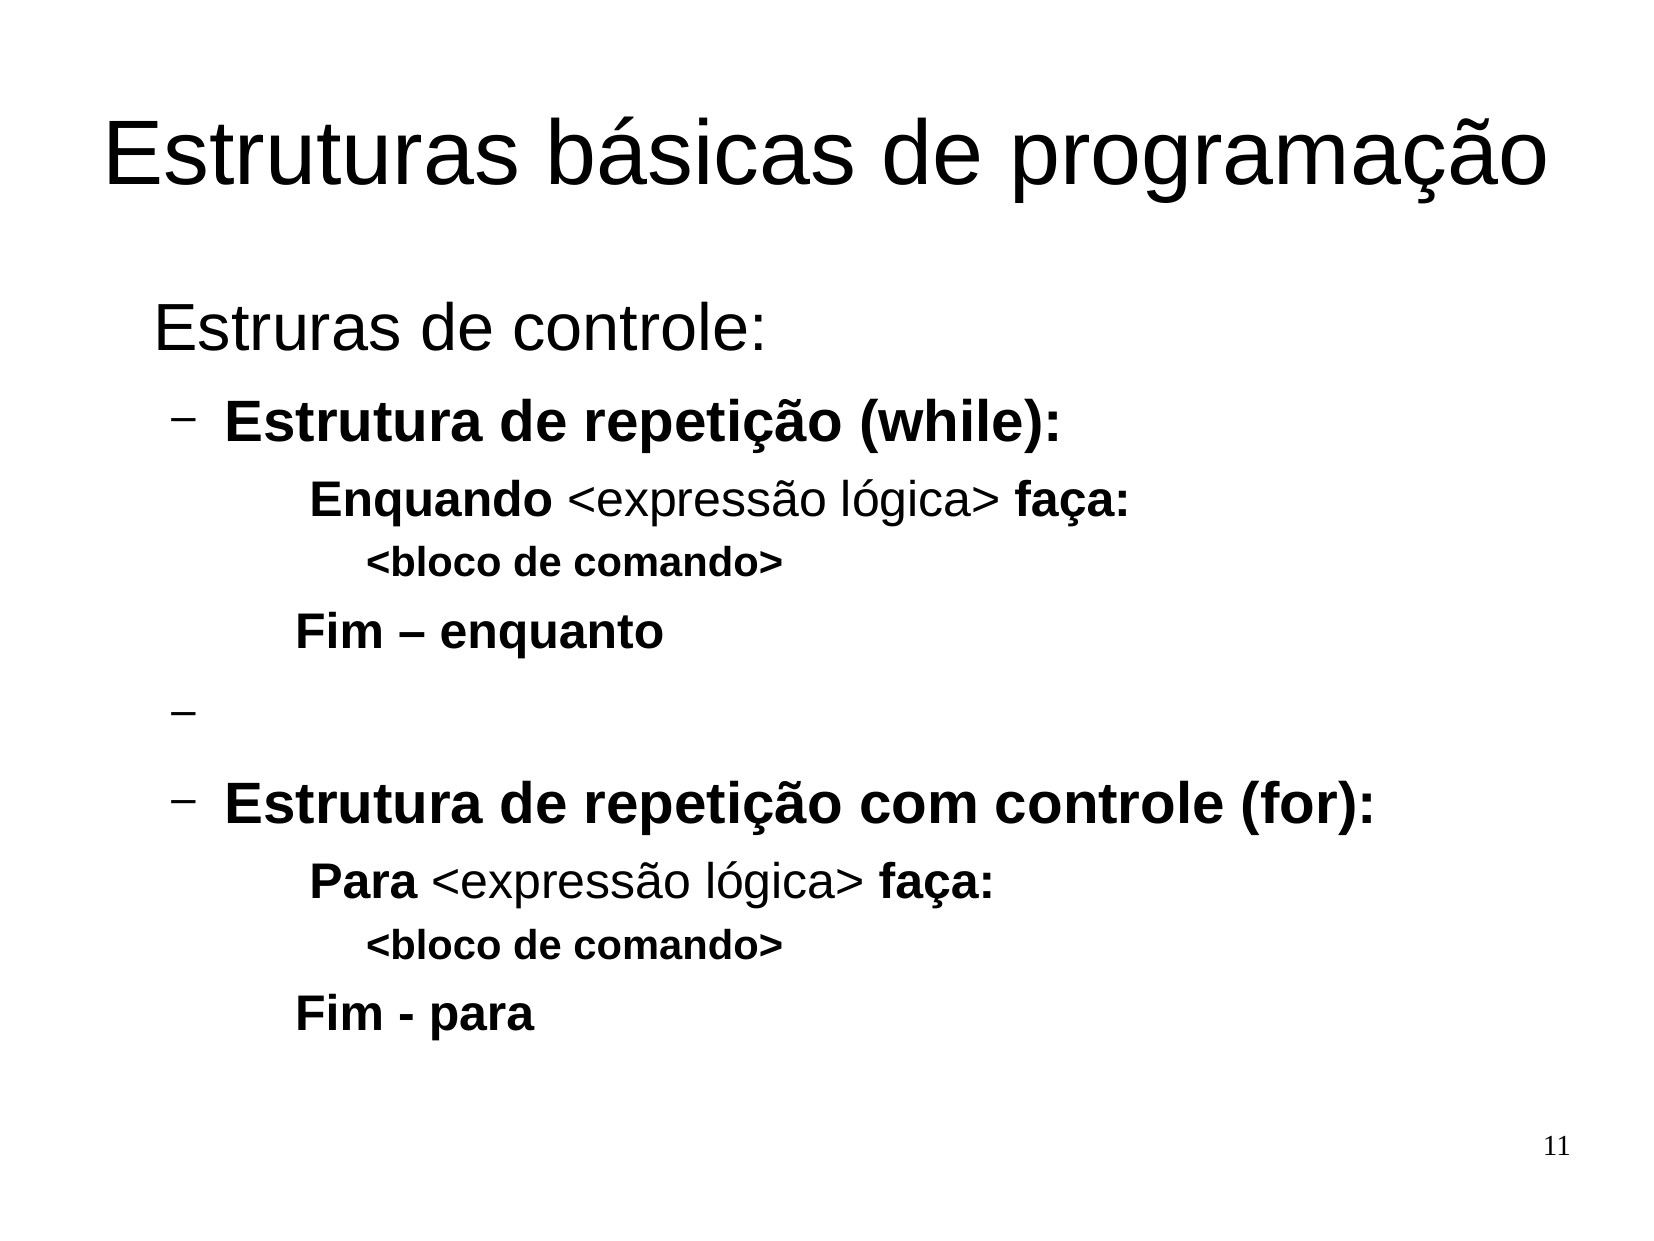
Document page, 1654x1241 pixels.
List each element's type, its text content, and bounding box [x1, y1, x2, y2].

title Estruturas básicas de programação [82, 49, 1571, 257]
list Estruras de controle: Estrutura de repetição (while): Enquando <expressão lógica> faça: <bloco de comando> Fim – enquanto Estrutura de repetição com controle (for): Para <expressão lógica> faça: <bloco de comando> Fim - para [82, 290, 1571, 1186]
